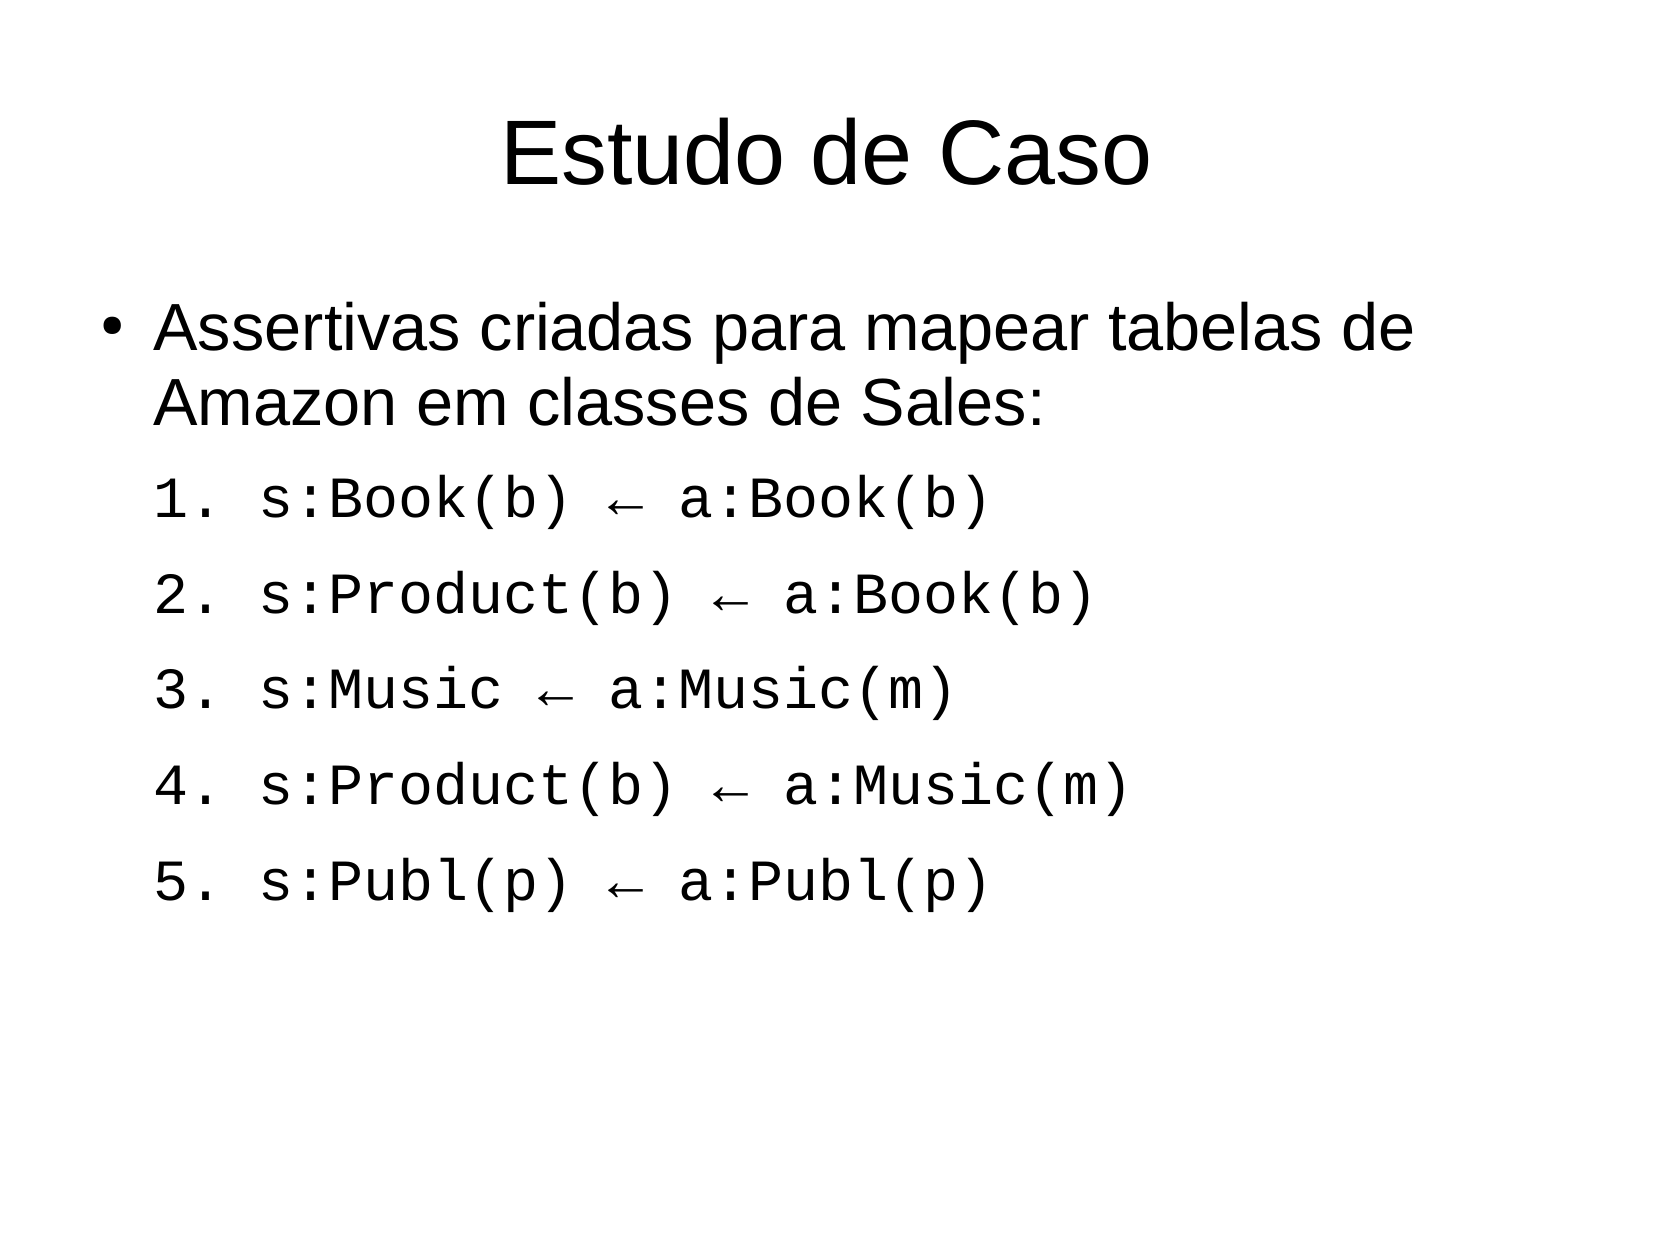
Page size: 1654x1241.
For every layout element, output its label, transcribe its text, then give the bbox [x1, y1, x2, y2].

list Assertivas criadas para mapear tabelas de Amazon em classes de Sales: 1. s:Book(b) ← a:Book(b) 2. s:Product(b) ← a:Book(b) 3. s:Music ← a:Music(m) 4. s:Product(b) ← a:Music(m) 5. s:Publ(p) ← a:Publ(p) [82, 290, 1571, 1109]
title Estudo de Caso [82, 49, 1571, 257]
